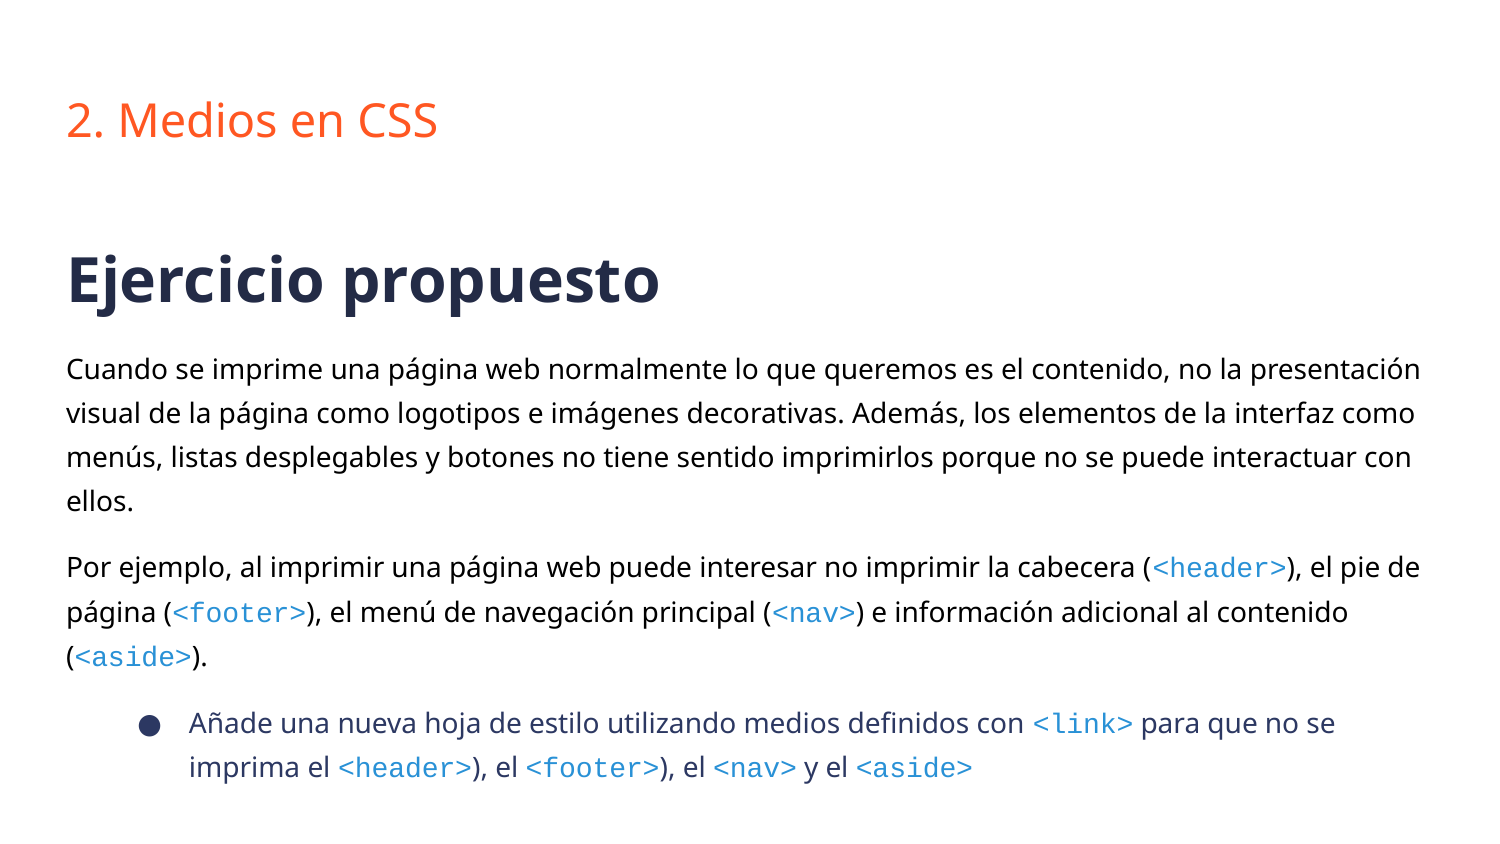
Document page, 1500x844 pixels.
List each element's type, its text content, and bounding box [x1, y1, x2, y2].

list Ejercicio propuesto Cuando se imprime una página web normalmente lo que queremos es el contenido, no la presentación visual de la página como logotipos e imágenes decorativas. Además, los elementos de la interfaz como menús, listas desplegables y botones no tiene sentido imprimirlos porque no se puede interactuar con ellos. Por ejemplo, al imprimir una página web puede interesar no imprimir la cabecera (<header>), el pie de página (<footer>), el menú de navegación principal (<nav>) e información adicional al contenido (<aside>). Añade una nueva hoja de estilo utilizando medios definidos con <link> para que no se imprima el <header>), el <footer>), el <nav> y el <aside> [51, 189, 1449, 832]
title 2. Medios en CSS [51, 72, 1449, 167]
